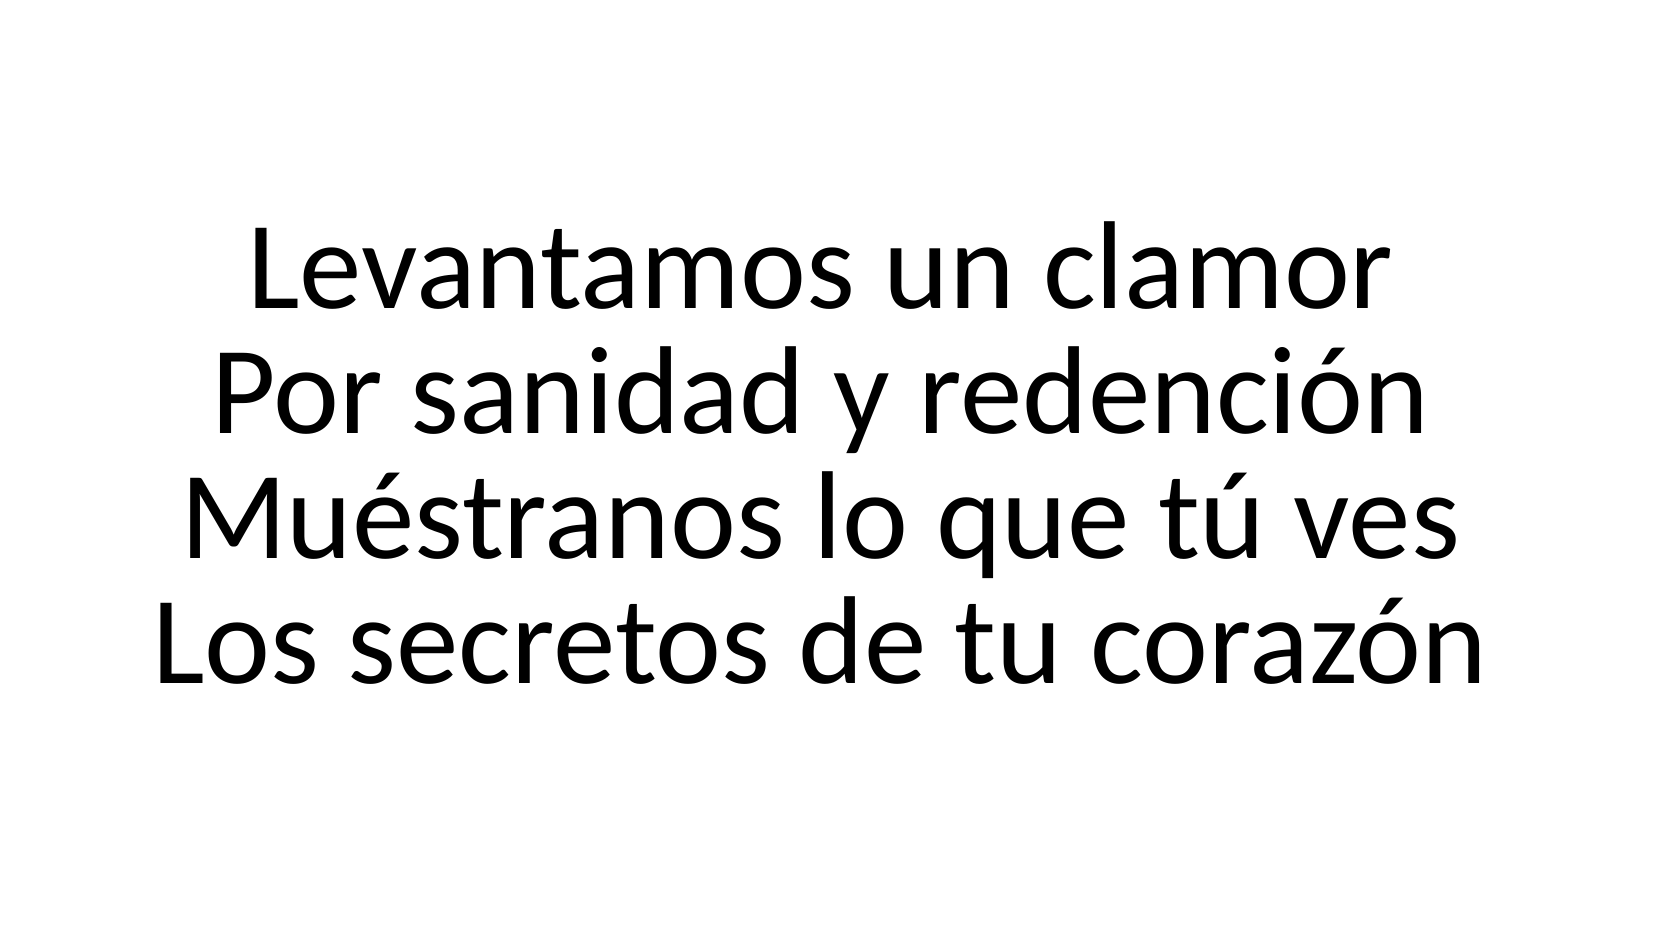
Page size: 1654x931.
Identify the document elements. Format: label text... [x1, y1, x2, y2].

title Levantamos un clamor Por sanidad y redención Muéstranos lo que tú ves Los secretos de tu corazón [0, 0, 1642, 931]
